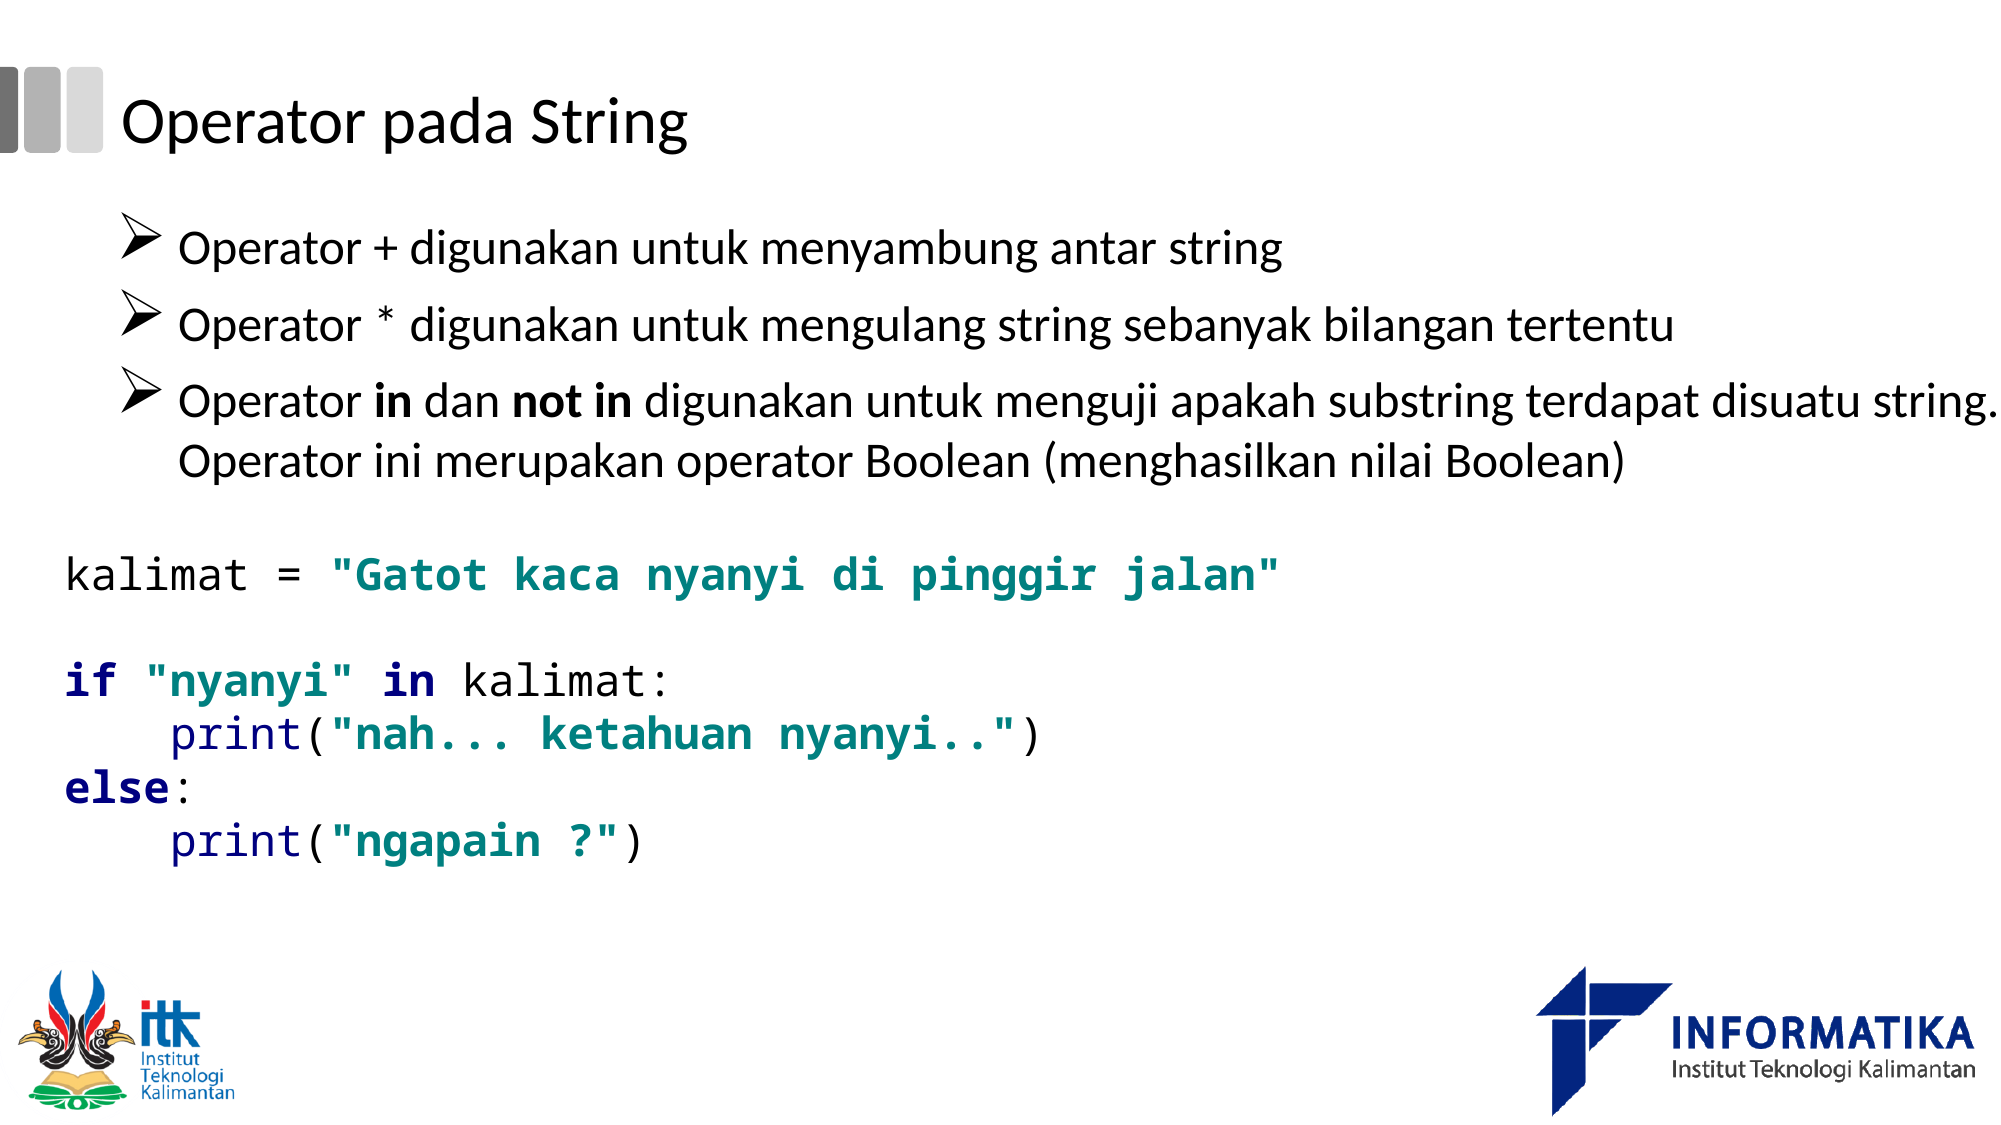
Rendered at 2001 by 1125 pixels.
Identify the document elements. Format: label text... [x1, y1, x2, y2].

text_box Operator + digunakan untuk menyambung antar string Operator * digunakan untuk mengulang string sebanyak bilangan tertentu Operator in dan not in digunakan untuk menguji apakah substring terdapat disuatu string. Operator ini merupakan operator Boolean (menghasilkan nilai Boolean) [100, 206, 2000, 496]
title Operator pada String [100, 65, 1826, 169]
text_box kalimat = "Gatot kaca nyanyi di pinggir jalan" if "nyanyi" in kalimat: print("nah... ketahuan nyanyi..") else: print("ngapain ?") [44, 535, 1304, 876]
picture [1534, 965, 1976, 1118]
picture [0, 935, 253, 1125]
